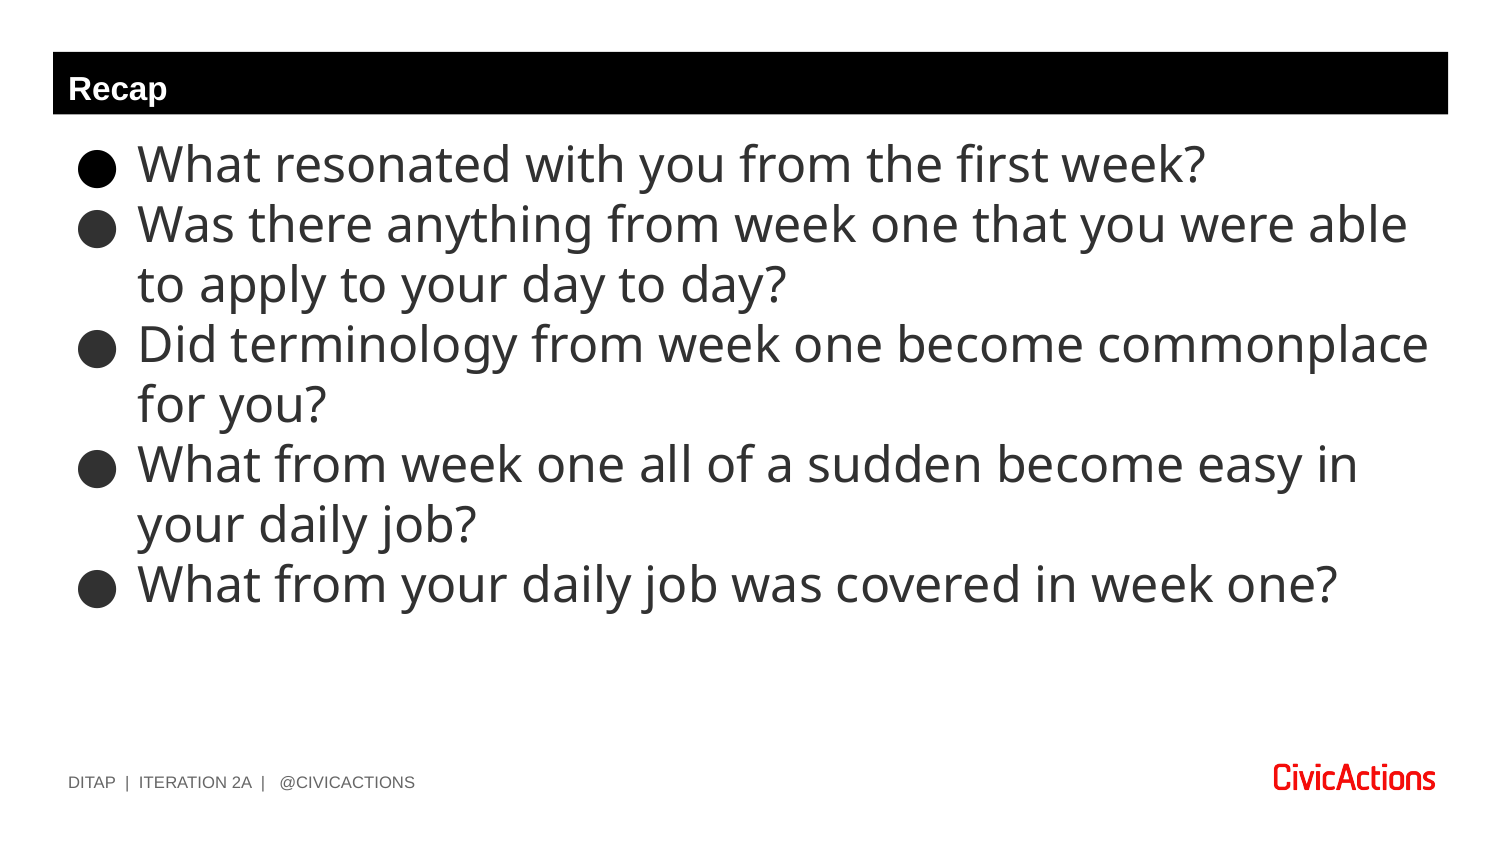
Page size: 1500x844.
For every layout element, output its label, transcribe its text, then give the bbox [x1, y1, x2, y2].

title Recap [53, 51, 1449, 115]
picture [1271, 758, 1438, 795]
list What resonated with you from the first week? Was there anything from week one that you were able to apply to your day to day? Did terminology from week one become commonplace for you? What from week one all of a sudden become easy in your daily job? What from your daily job was covered in week one? [53, 123, 1449, 717]
